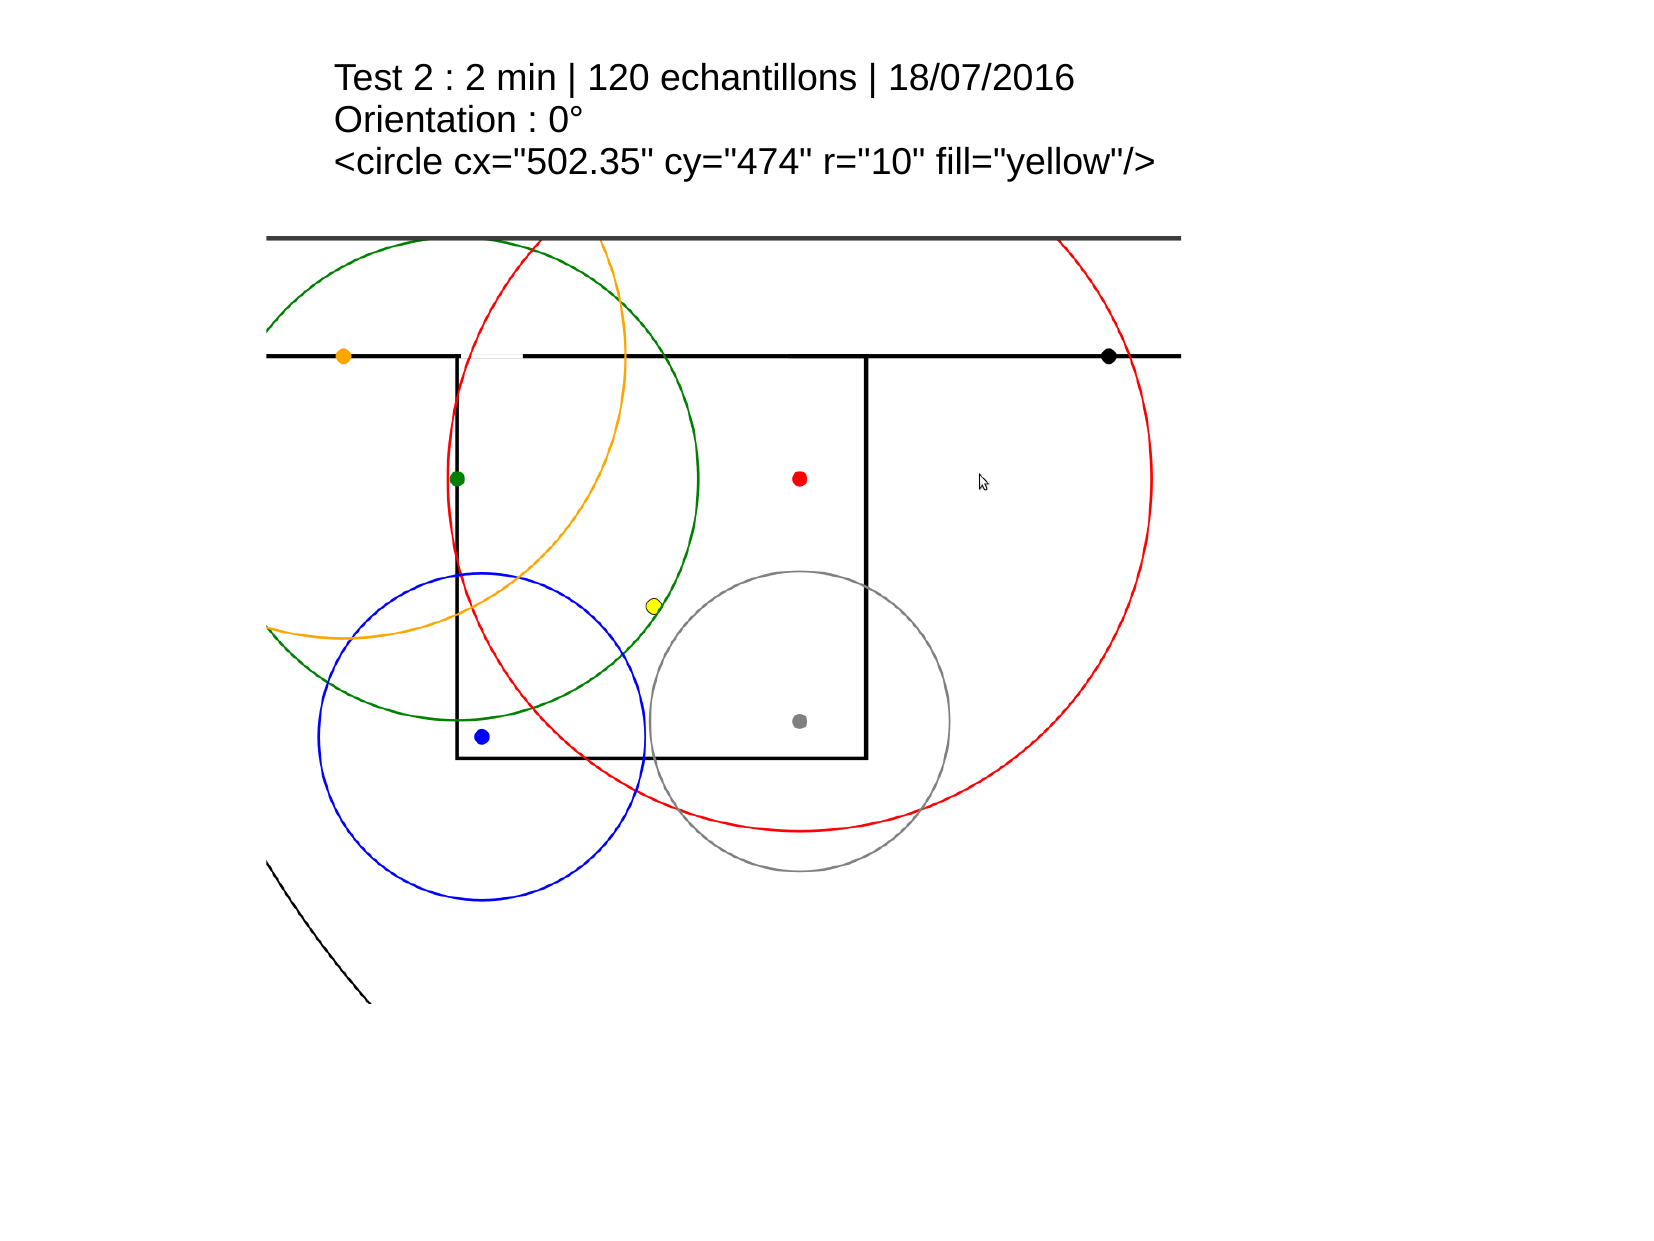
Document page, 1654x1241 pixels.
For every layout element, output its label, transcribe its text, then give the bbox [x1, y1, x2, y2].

picture [266, 236, 1182, 1004]
text_box Test 2 : 2 min | 120 echantillons | 18/07/2016 Orientation : 0° <circle cx="502.35" cy="474" r="10" fill="yellow"/> [319, 49, 1180, 191]
